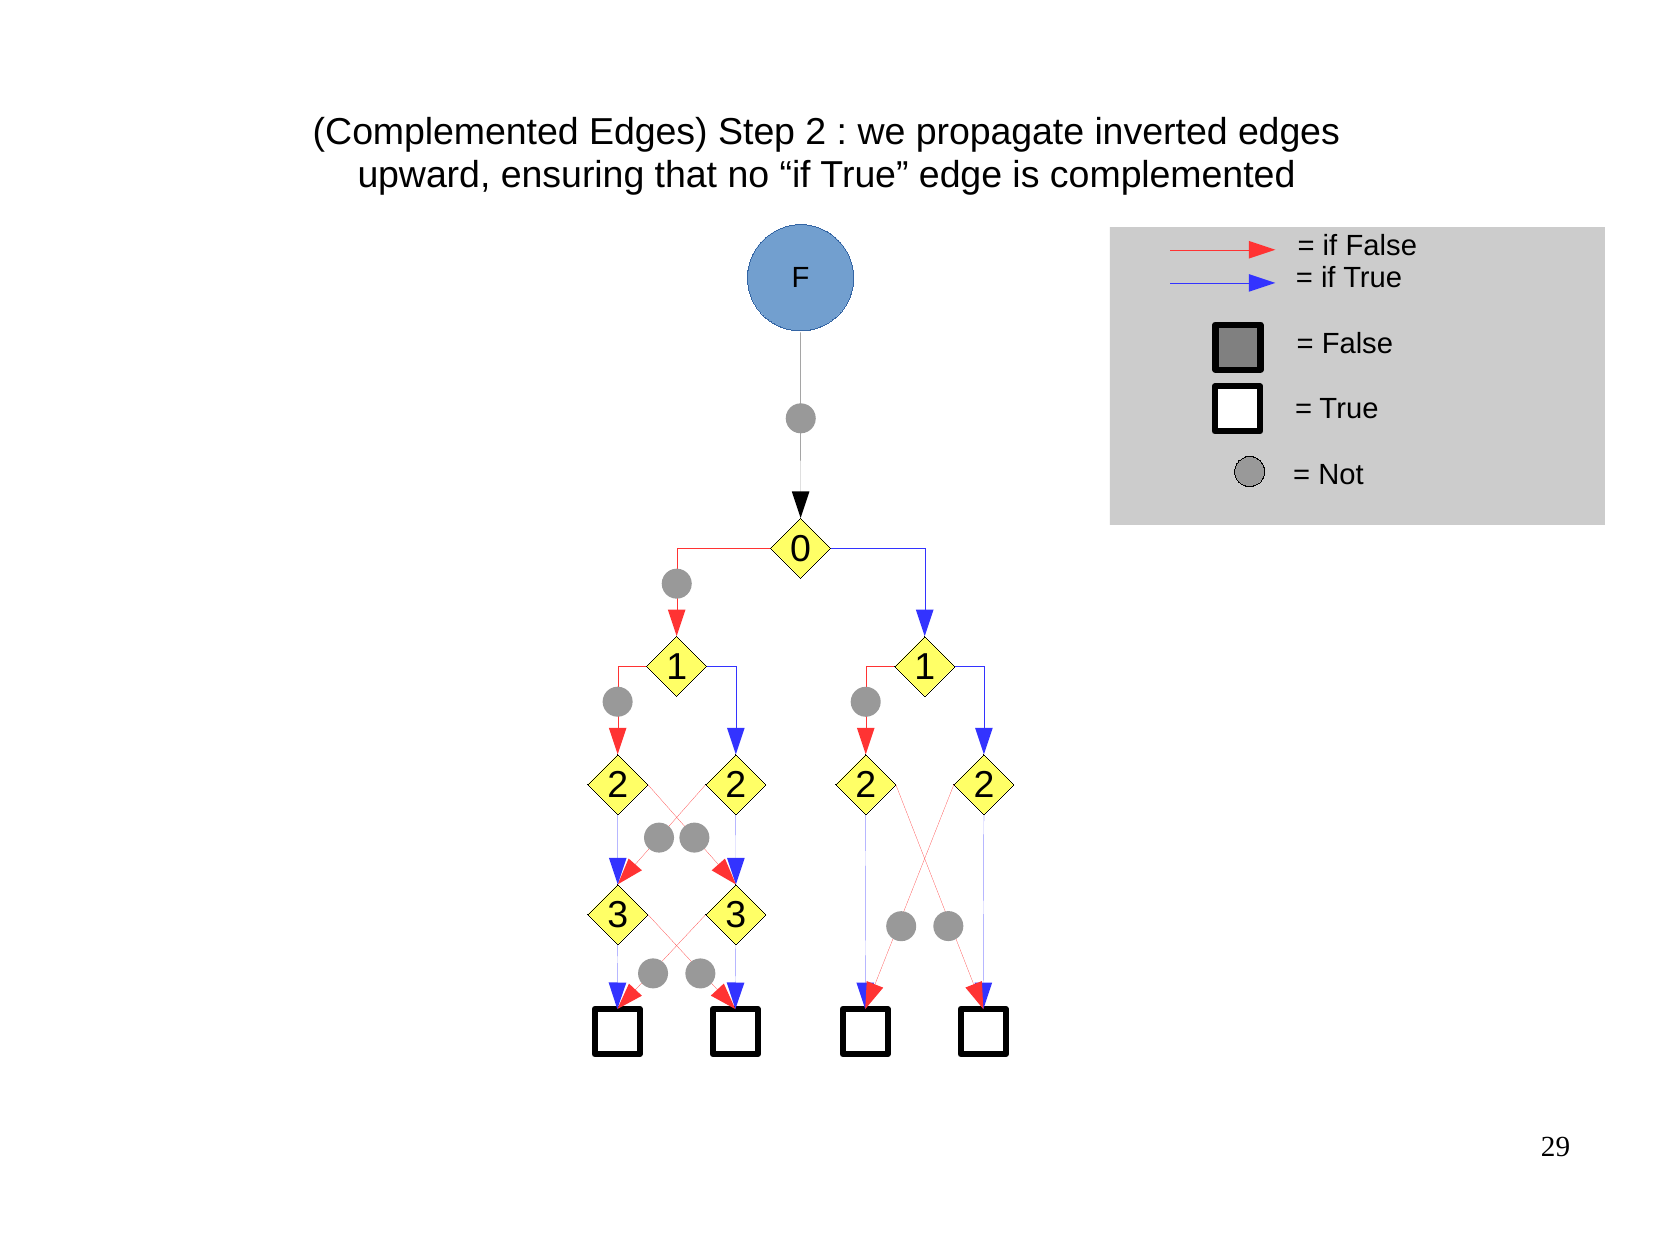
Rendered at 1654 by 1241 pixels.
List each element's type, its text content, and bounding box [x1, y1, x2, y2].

text_box 2 [587, 754, 648, 815]
text_box [1215, 386, 1261, 432]
text_box 2 [835, 754, 896, 815]
text_box = if False = if True = False = True = Not [1109, 227, 1605, 525]
title (Complemented Edges) Step 2 : we propagate inverted edges upward, ensuring that no “if True” edge is complemented [82, 49, 1571, 257]
text_box [594, 1009, 640, 1055]
text_box [842, 1009, 888, 1055]
text_box 0 [770, 518, 831, 579]
text_box 1 [894, 636, 955, 697]
text_box [933, 911, 964, 942]
text_box [661, 568, 692, 599]
text_box [602, 686, 633, 717]
text_box [1234, 456, 1265, 487]
text_box 3 [587, 884, 648, 945]
text_box [679, 822, 710, 853]
text_box [850, 686, 881, 717]
text_box [712, 1009, 758, 1055]
text_box [960, 1009, 1006, 1055]
text_box [638, 958, 669, 989]
text_box 2 [705, 754, 766, 815]
text_box [785, 403, 816, 434]
text_box 1 [646, 636, 707, 697]
text_box [1215, 324, 1261, 370]
text_box [643, 822, 675, 853]
text_box [685, 958, 716, 989]
text_box [886, 911, 917, 942]
text_box 2 [954, 754, 1014, 815]
text_box 3 [705, 884, 766, 945]
text_box F [747, 224, 854, 331]
